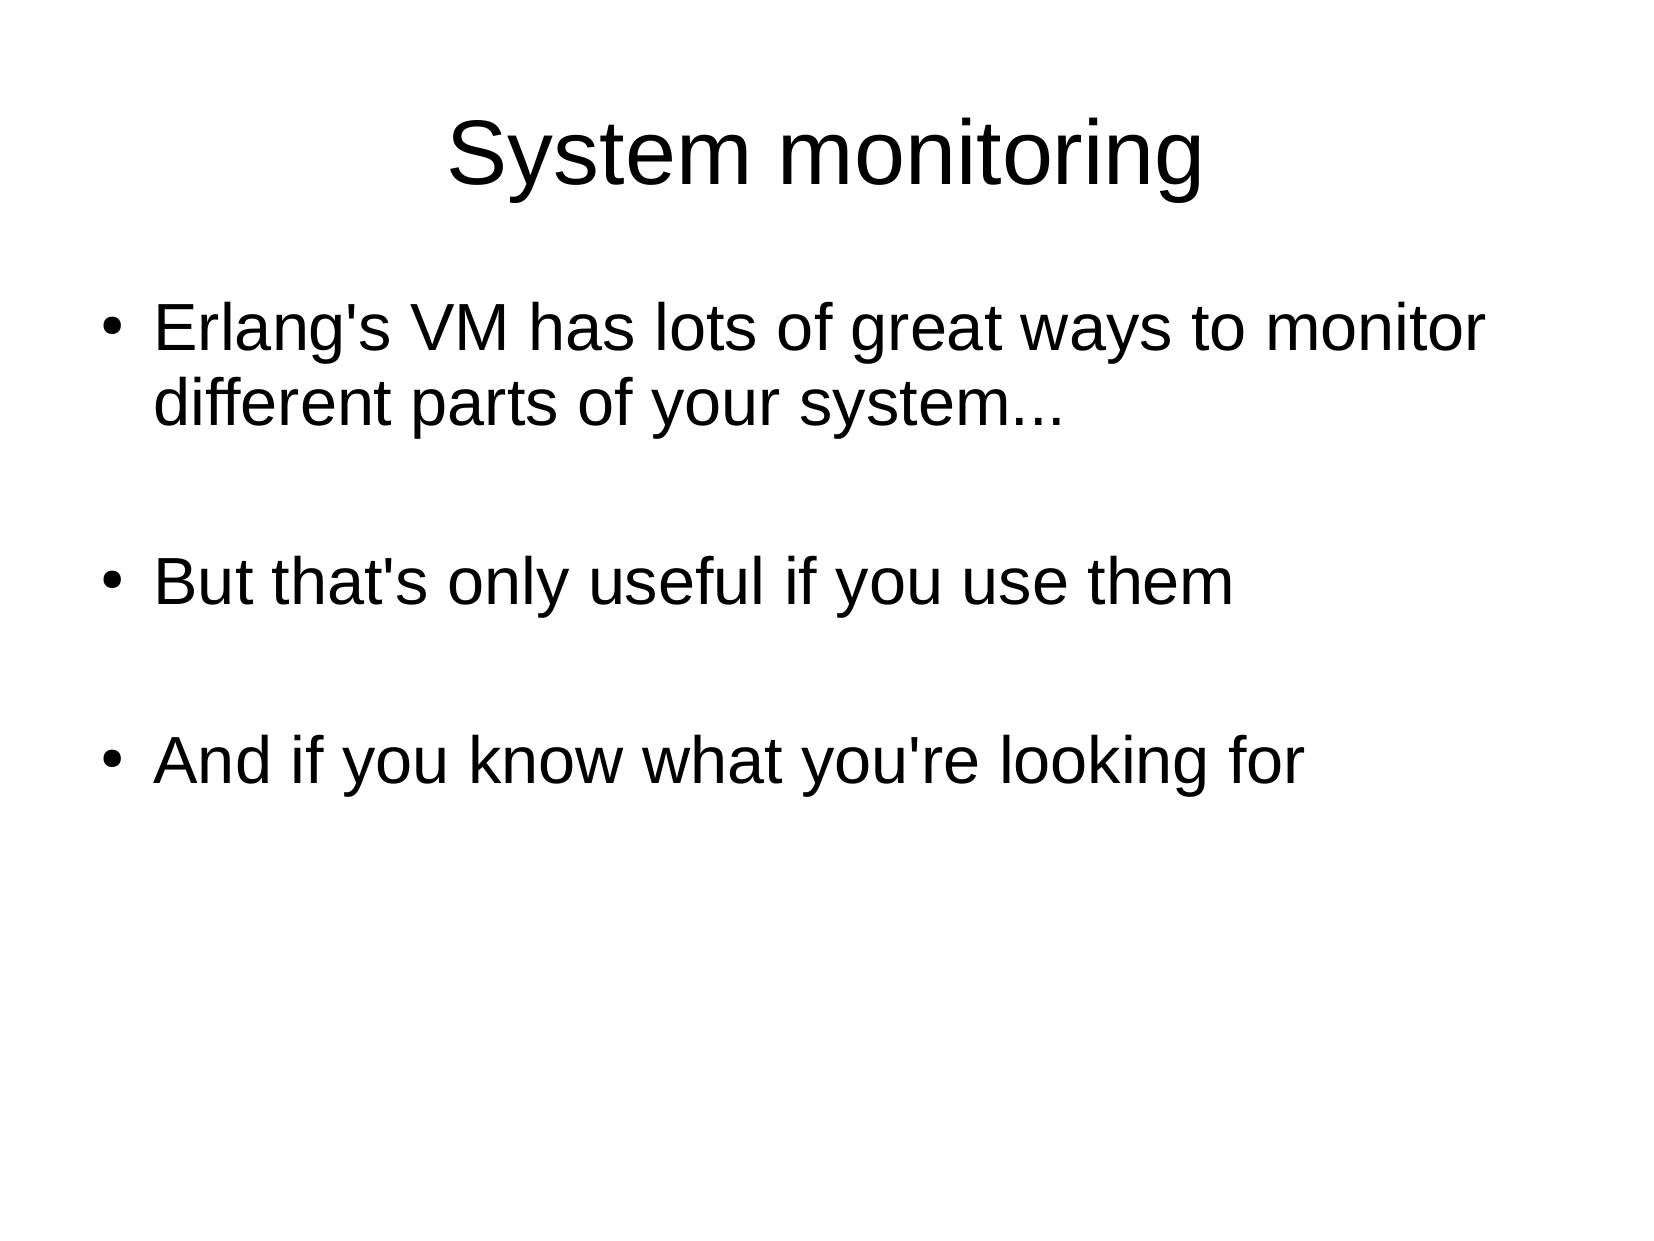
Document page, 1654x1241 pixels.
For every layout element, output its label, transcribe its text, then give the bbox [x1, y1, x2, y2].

list Erlang's VM has lots of great ways to monitor different parts of your system... But that's only useful if you use them And if you know what you're looking for [82, 290, 1571, 1109]
title System monitoring [82, 49, 1571, 257]
